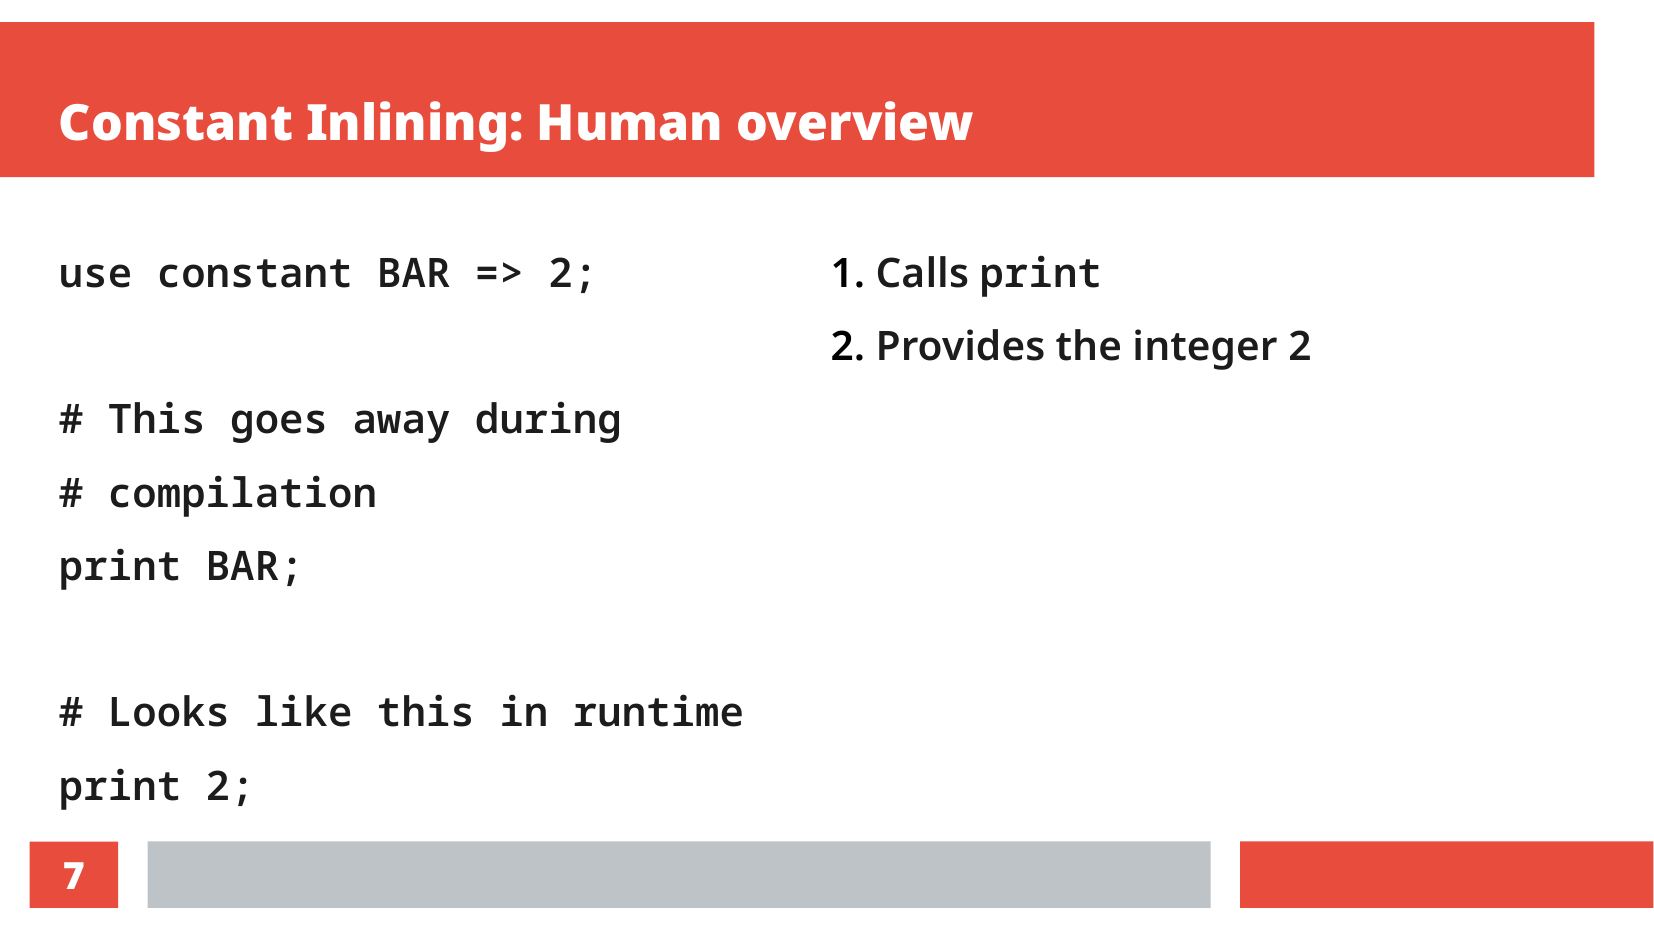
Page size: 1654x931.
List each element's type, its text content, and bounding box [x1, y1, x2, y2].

title Constant Inlining: Human overview [59, 44, 1595, 156]
list use constant BAR => 2; # This goes away during # compilation print BAR; # Looks like this in runtime print 2; [59, 243, 794, 820]
list Calls print Provides the integer 2 [830, 243, 1566, 820]
